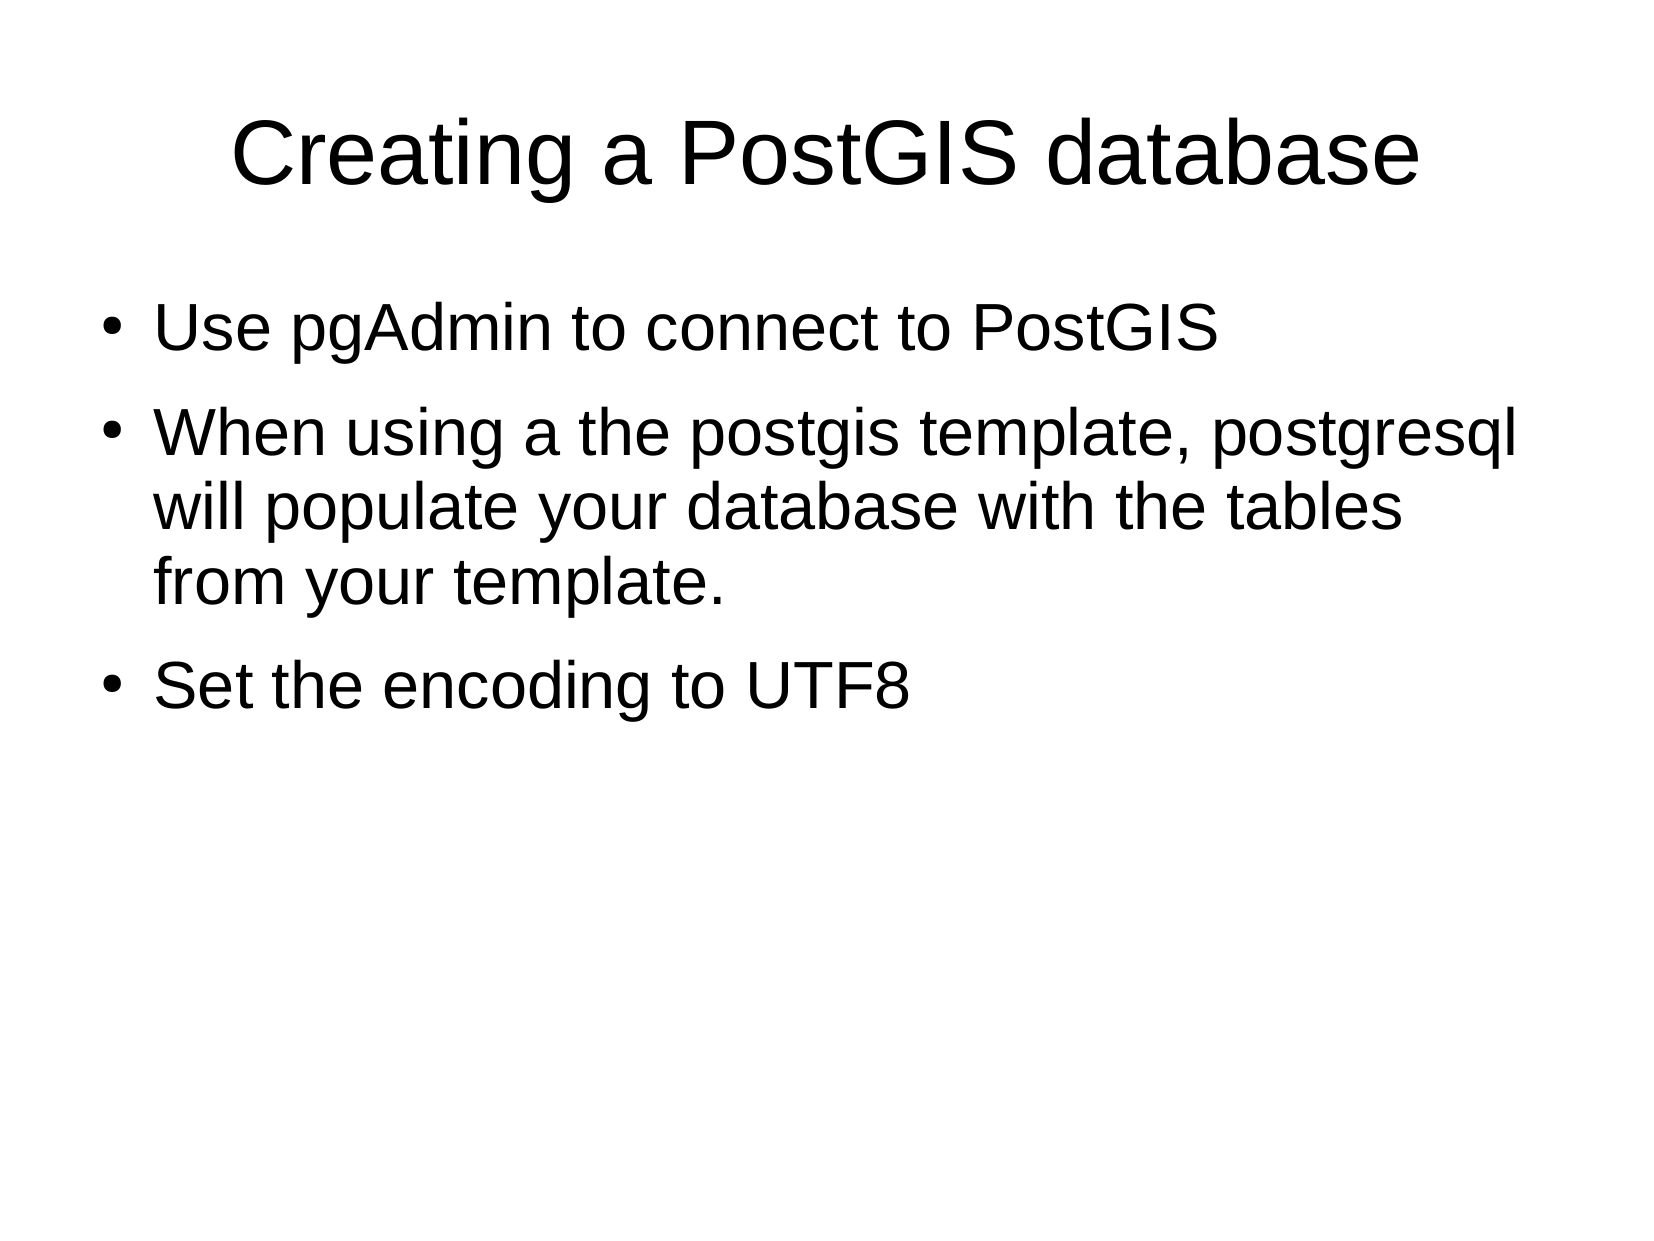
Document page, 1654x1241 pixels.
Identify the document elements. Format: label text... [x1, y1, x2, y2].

title Creating a PostGIS database [82, 49, 1571, 257]
list Use pgAdmin to connect to PostGIS When using a the postgis template, postgresql will populate your database with the tables from your template. Set the encoding to UTF8 [82, 290, 1538, 1010]
